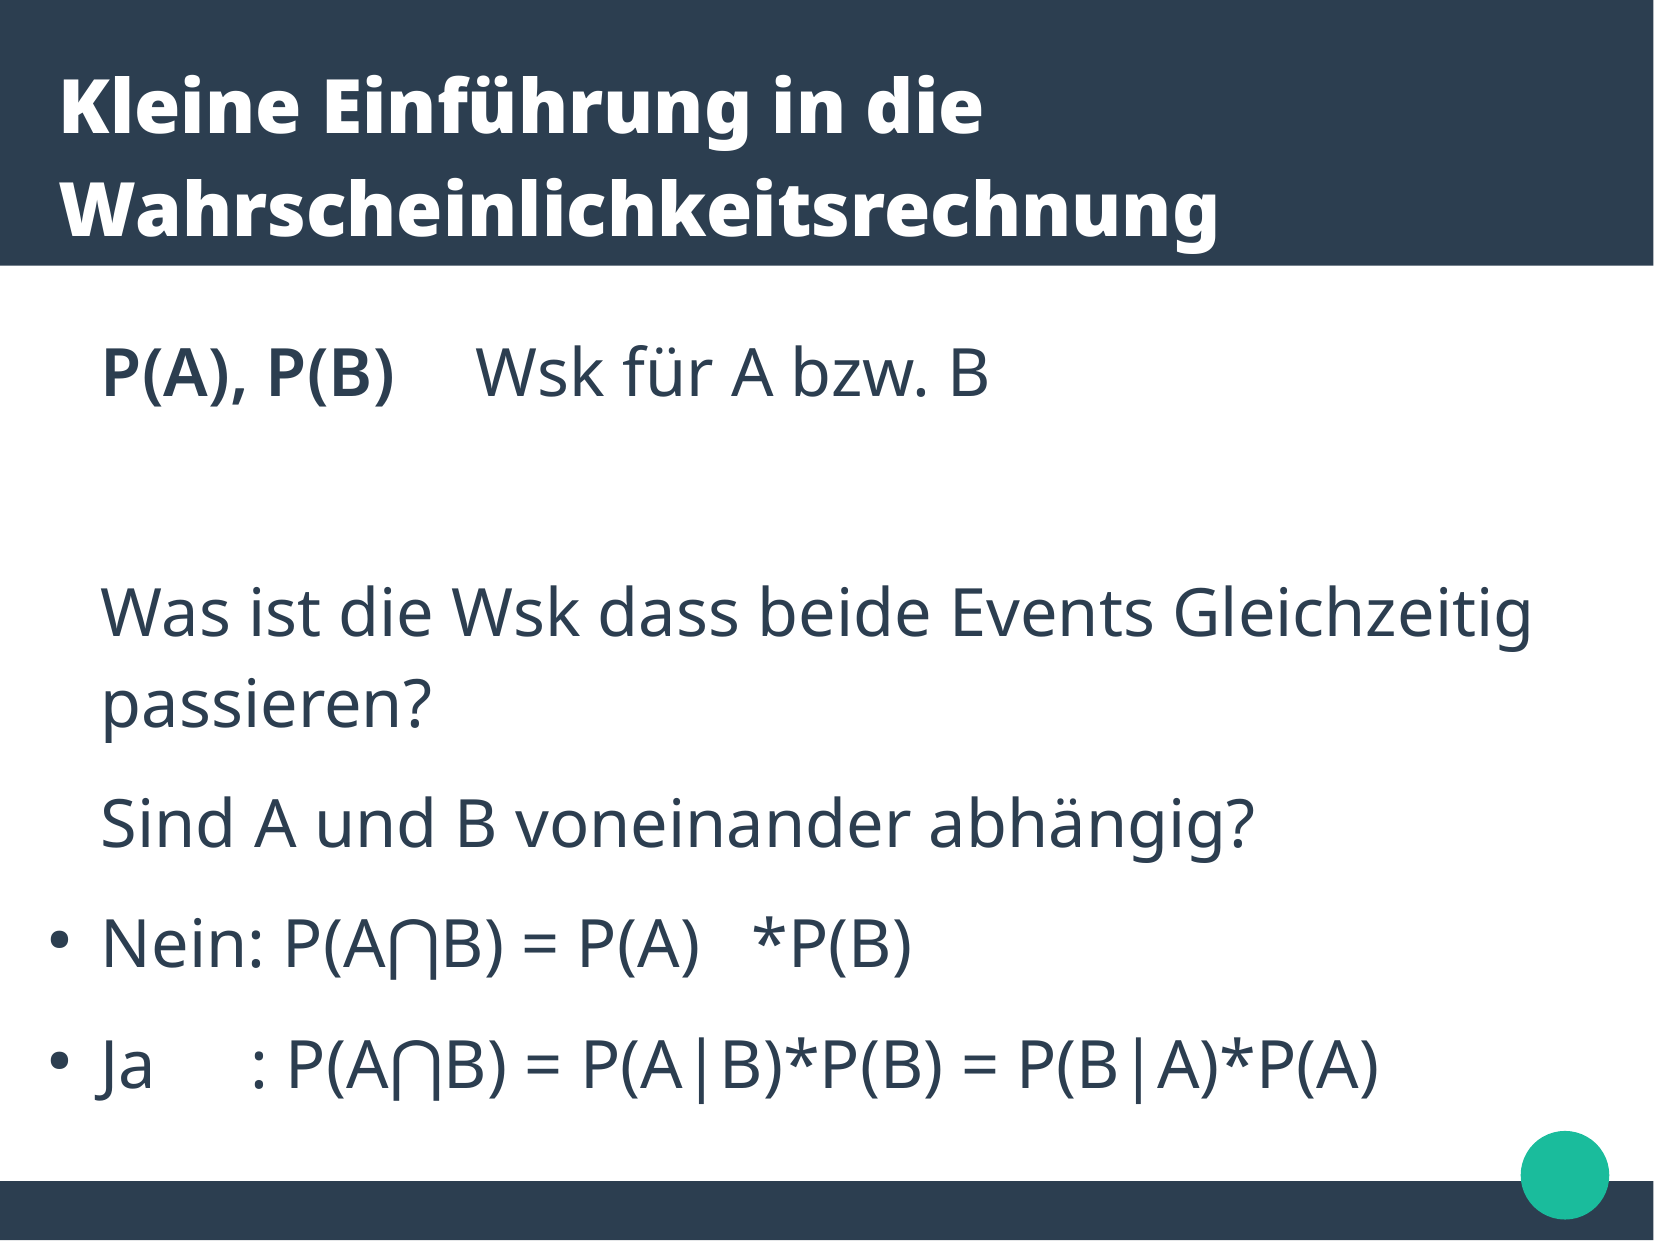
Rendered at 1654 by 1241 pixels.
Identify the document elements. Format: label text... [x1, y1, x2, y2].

list P(A), P(B) Wsk für A bzw. B Was ist die Wsk dass beide Events Gleichzeitig passieren? Sind A und B voneinander abhängig? Nein: P(A⋂B) = P(A) *P(B) Ja : P(A⋂B) = P(A|B)*P(B) = P(B|A)*P(A) [30, 324, 1595, 1152]
title Kleine Einführung in die Wahrscheinlichkeitsrechnung [59, 53, 1595, 212]
